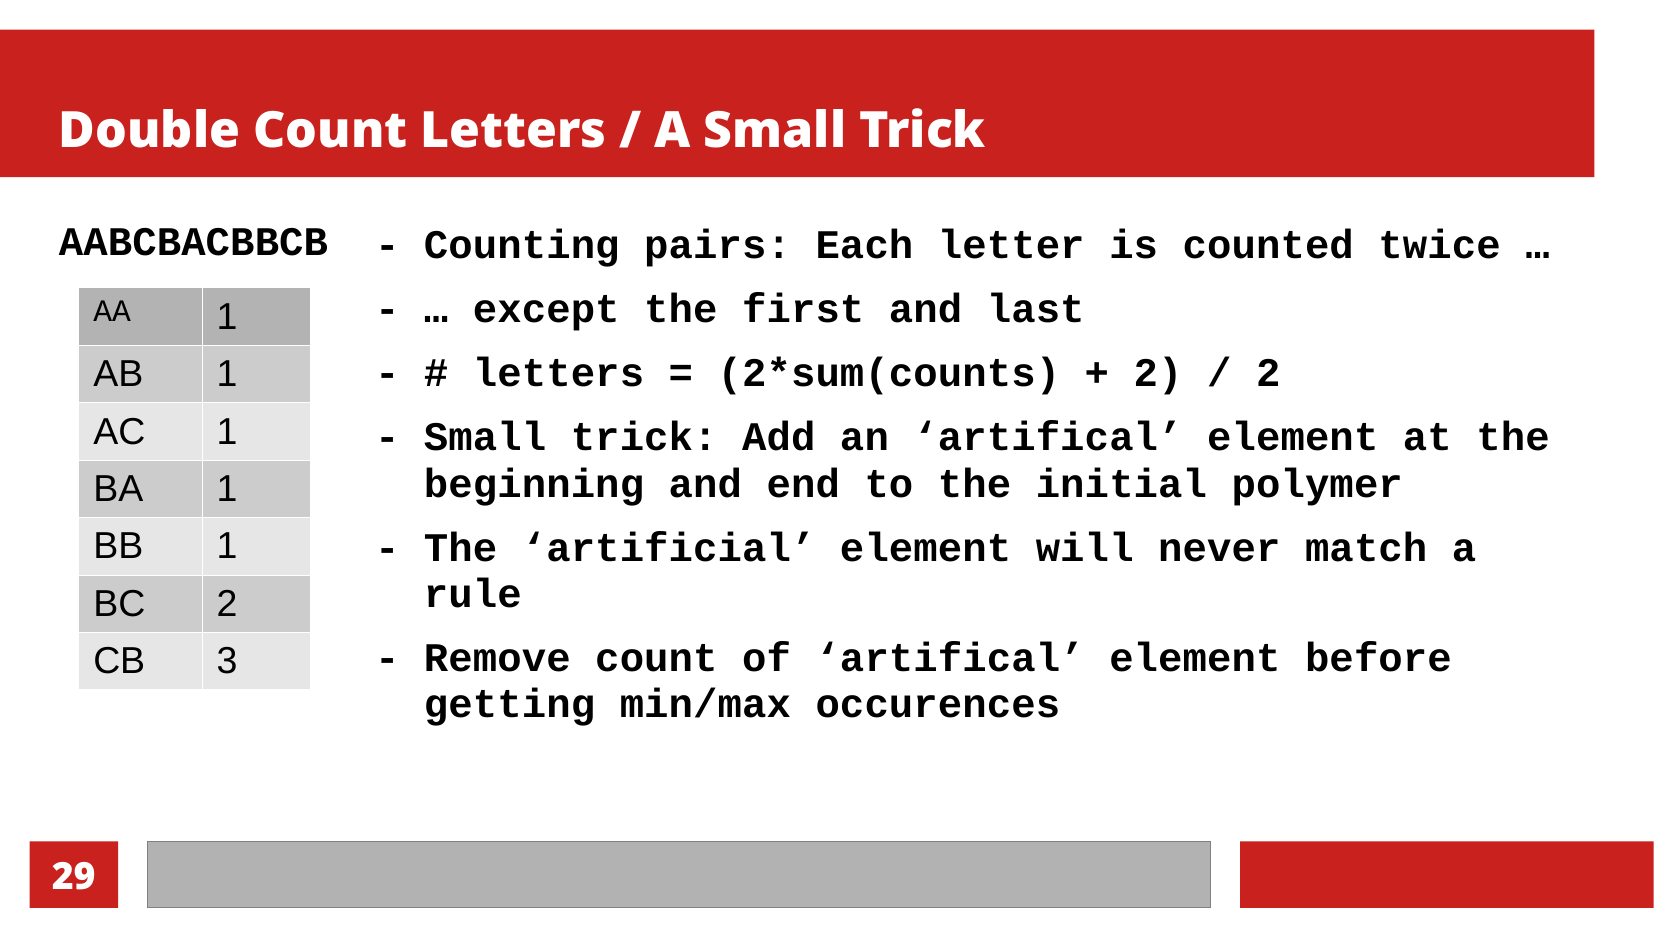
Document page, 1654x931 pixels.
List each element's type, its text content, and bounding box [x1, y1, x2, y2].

table_cell 2 [203, 576, 310, 632]
table_header AA [79, 288, 202, 345]
table_cell AC [79, 403, 202, 460]
table_cell 1 [203, 461, 310, 517]
title Double Count Letters / A Small Trick [59, 44, 1595, 163]
table_cell AB [79, 346, 202, 402]
list AABCBACBBCB [59, 221, 488, 301]
table_cell BB [79, 518, 202, 575]
table_header 1 [203, 288, 310, 345]
list - Counting pairs: Each letter is counted twice … - … except the first and last - # letters = (2*sum(counts) + 2) / 2 - Small trick: Add an ‘artifical’ element at the beginning and end to the initial polymer - The ‘artificial’ element will never match a rule - Remove count of ‘artifical’ element before getting min/max occurences [375, 225, 1576, 751]
table_cell BC [79, 576, 202, 632]
table_cell 1 [203, 518, 310, 575]
table_cell 1 [203, 403, 310, 460]
table_cell 3 [203, 633, 310, 689]
table_cell 1 [203, 346, 310, 402]
table_cell CB [79, 633, 202, 689]
table_cell BA [79, 461, 202, 517]
